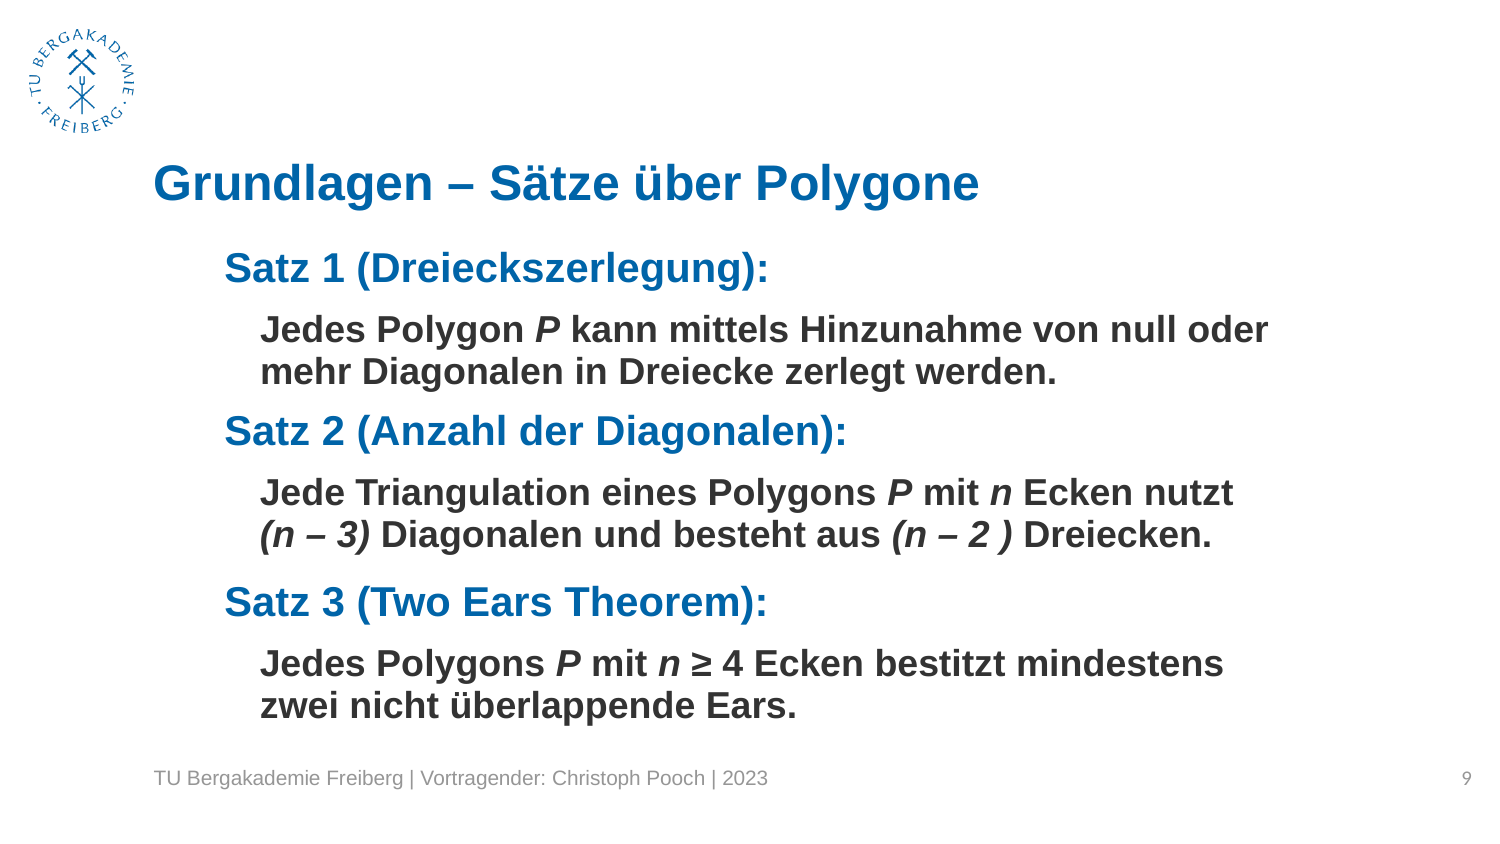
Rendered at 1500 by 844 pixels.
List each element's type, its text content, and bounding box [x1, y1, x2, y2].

footer TU Bergakademie Freiberg | Vortragender: Christoph Pooch | 2023 [153, 764, 1353, 824]
list Grundlagen – Sätze über Polygone [153, 150, 1353, 221]
picture [29, 29, 134, 133]
list Satz 2 (Anzahl der Diagonalen): Jede Triangulation eines Polygons P mit n Ecken nutzt (n – 3) Diagonalen und besteht aus (n – 2 ) Dreiecken. [153, 407, 1270, 578]
slide_number 44 [1352, 764, 1473, 825]
list Satz 3 (Two Ears Theorem): Jedes Polygons P mit n ≥ 4 Ecken bestitzt mindestens zwei nicht überlappende Ears. [153, 578, 1270, 799]
list Satz 1 (Dreieckszerlegung): Jedes Polygon P kann mittels Hinzunahme von null oder mehr Diagonalen in Dreiecke zerlegt werden. [153, 244, 1300, 469]
